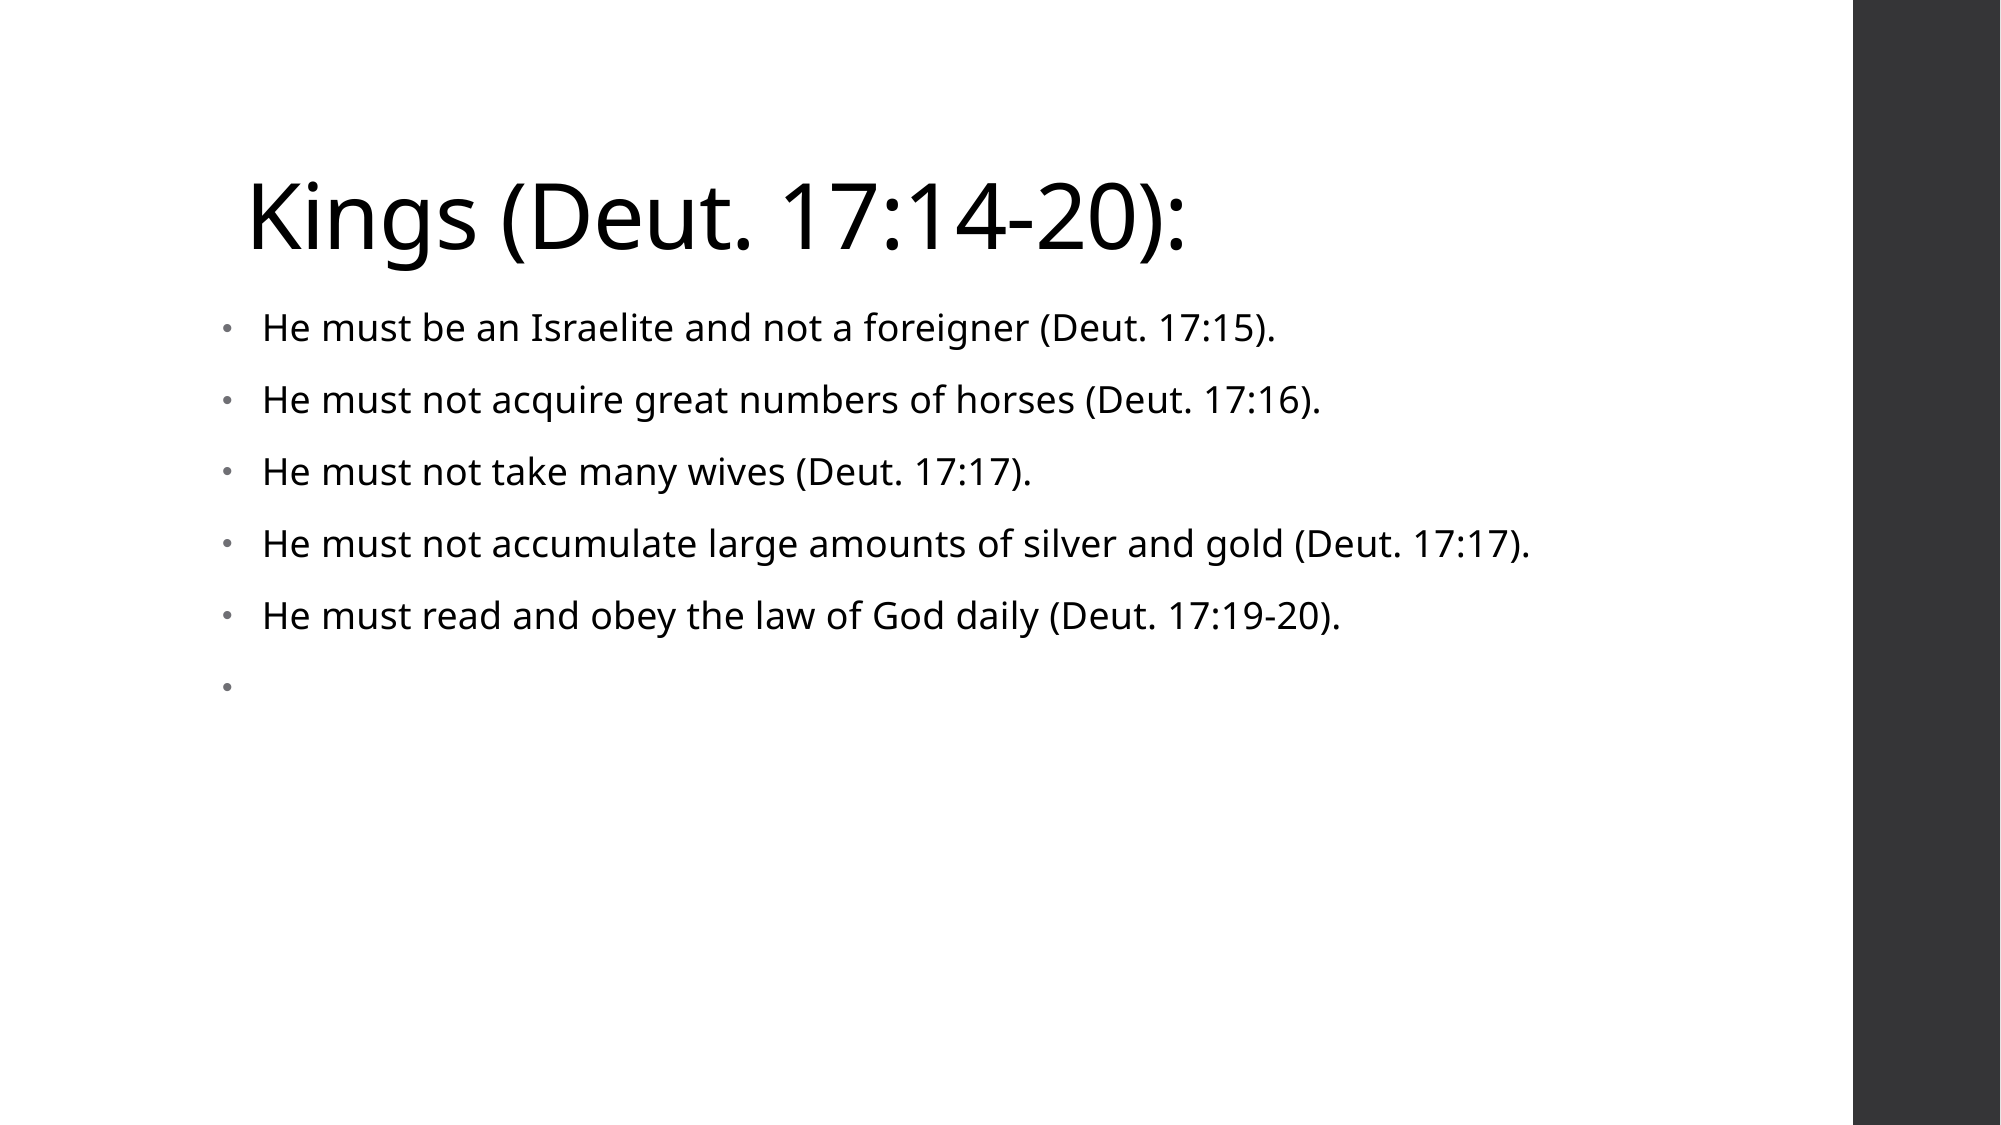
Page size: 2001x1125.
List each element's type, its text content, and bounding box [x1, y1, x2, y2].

list He must be an Israelite and not a foreigner (Deut. 17:15). He must not acquire great numbers of horses (Deut. 17:16). He must not take many wives (Deut. 17:17). He must not accumulate large amounts of silver and gold (Deut. 17:17). He must read and obey the law of God daily (Deut. 17:19-20). [206, 299, 1617, 1014]
title Kings (Deut. 17:14-20): [206, 60, 1797, 278]
